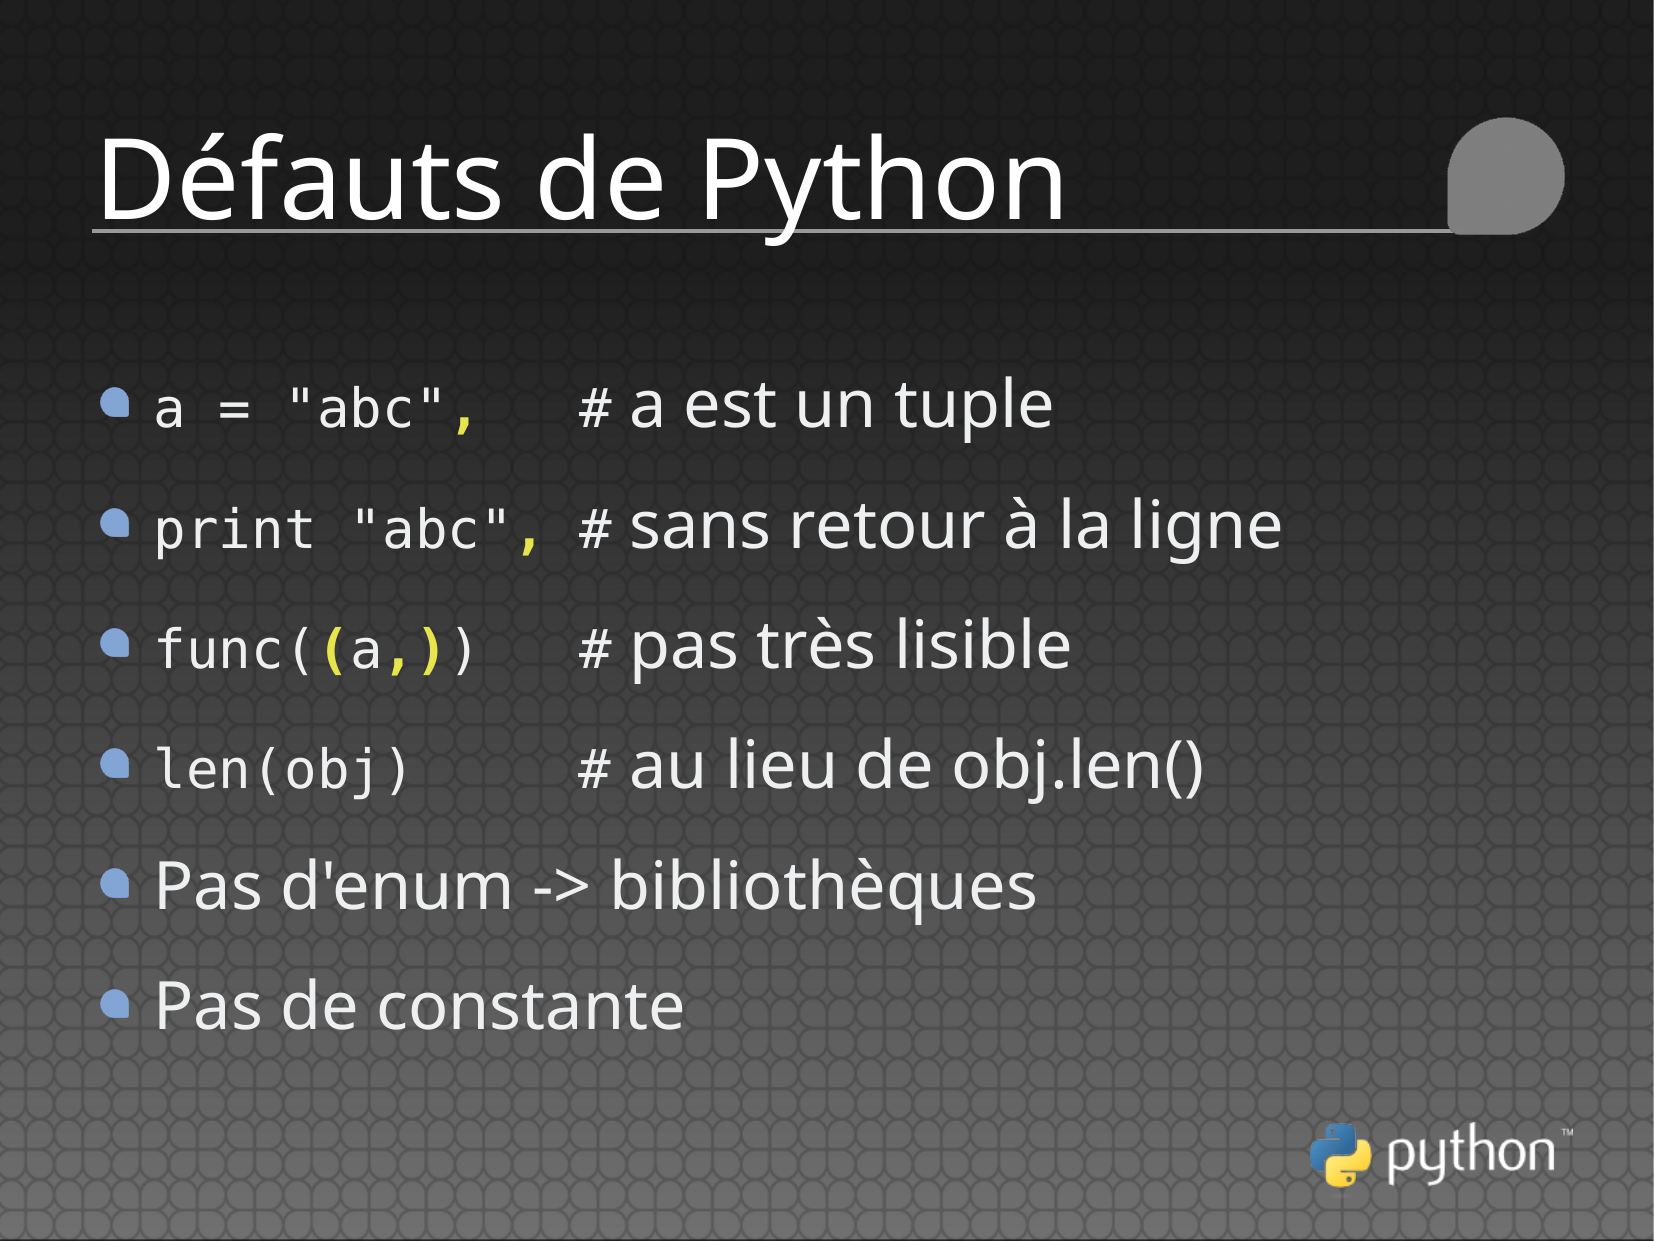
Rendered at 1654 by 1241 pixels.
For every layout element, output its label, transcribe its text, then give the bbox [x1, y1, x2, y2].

list a = "abc", # a est un tuple print "abc", # sans retour à la ligne func((a,)) # pas très lisible len(obj) # au lieu de obj.len() Pas d'enum -> bibliothèques Pas de constante [82, 356, 1571, 1094]
picture [0, 0, 1654, 1241]
title Défauts de Python [94, 100, 1426, 251]
